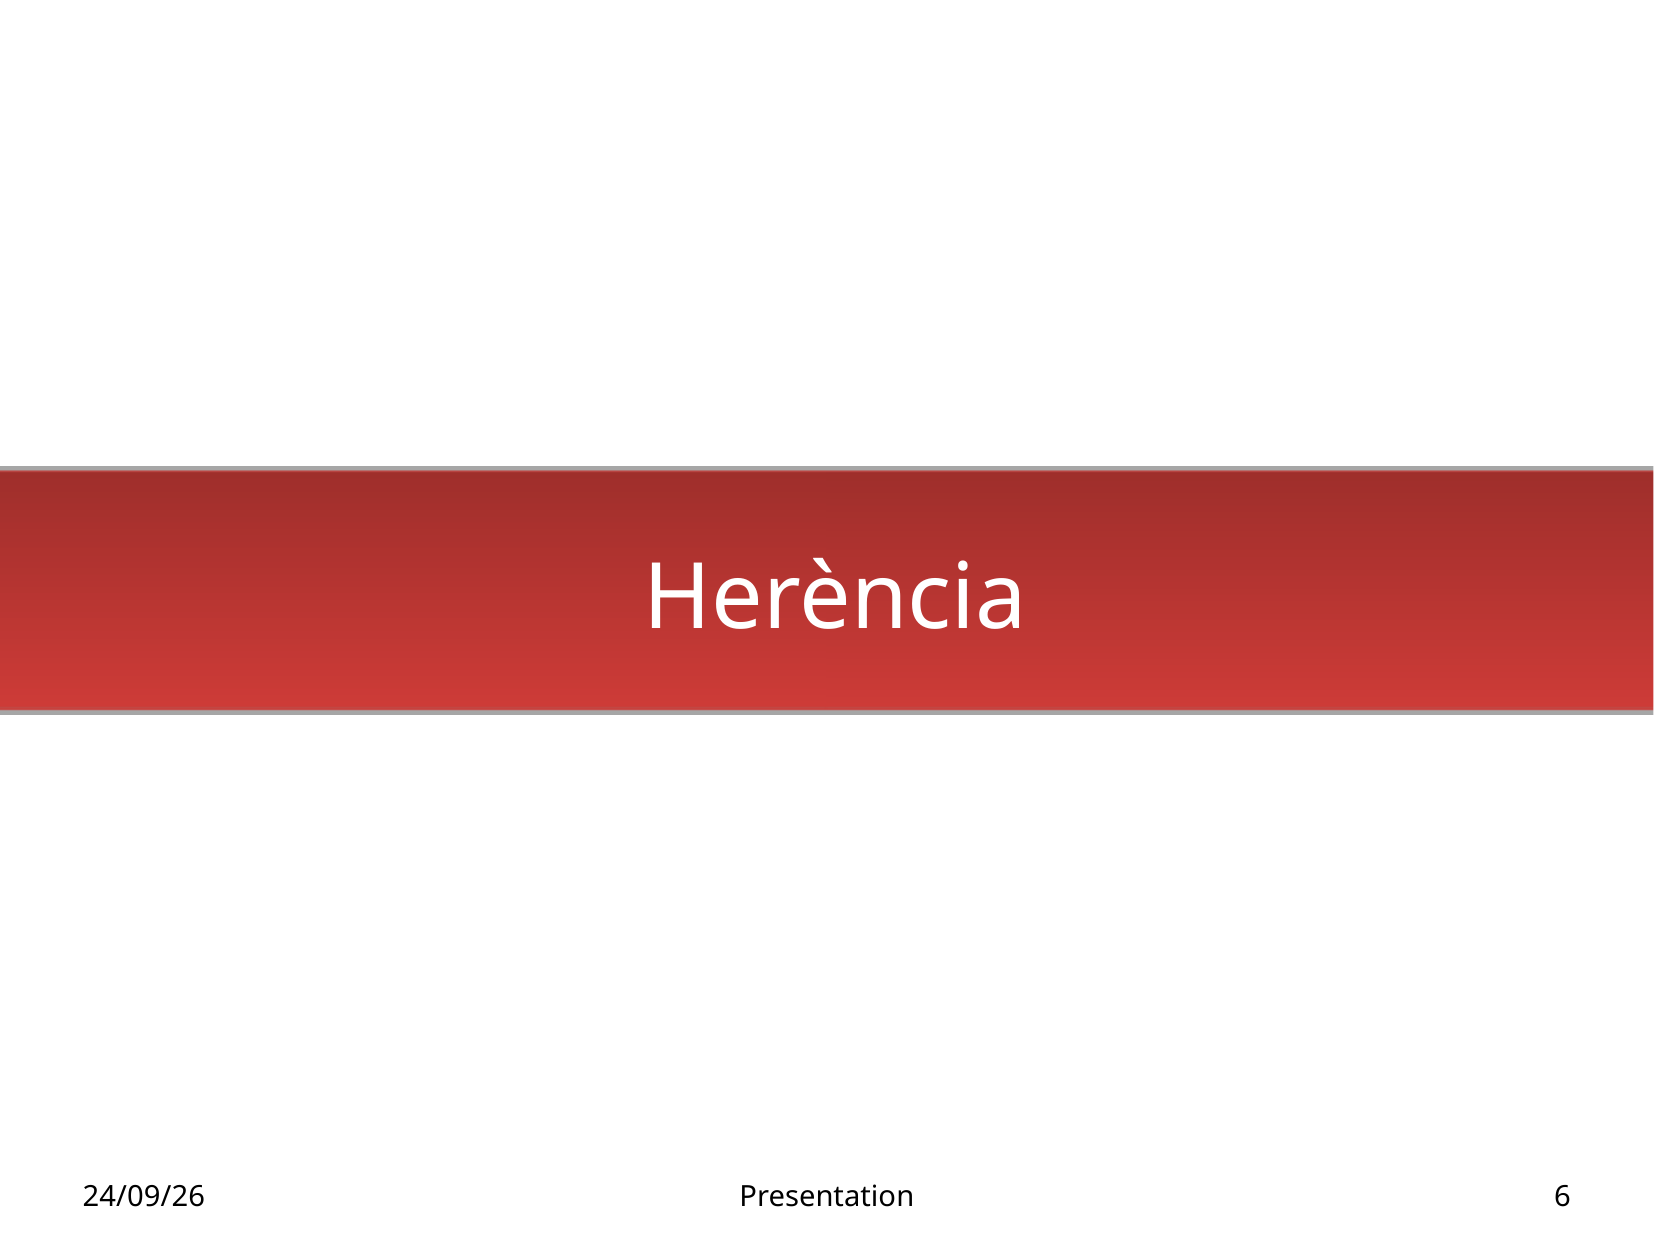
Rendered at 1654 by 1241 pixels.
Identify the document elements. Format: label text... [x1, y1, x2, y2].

title Herència [76, 489, 1595, 697]
picture [0, 466, 1654, 715]
